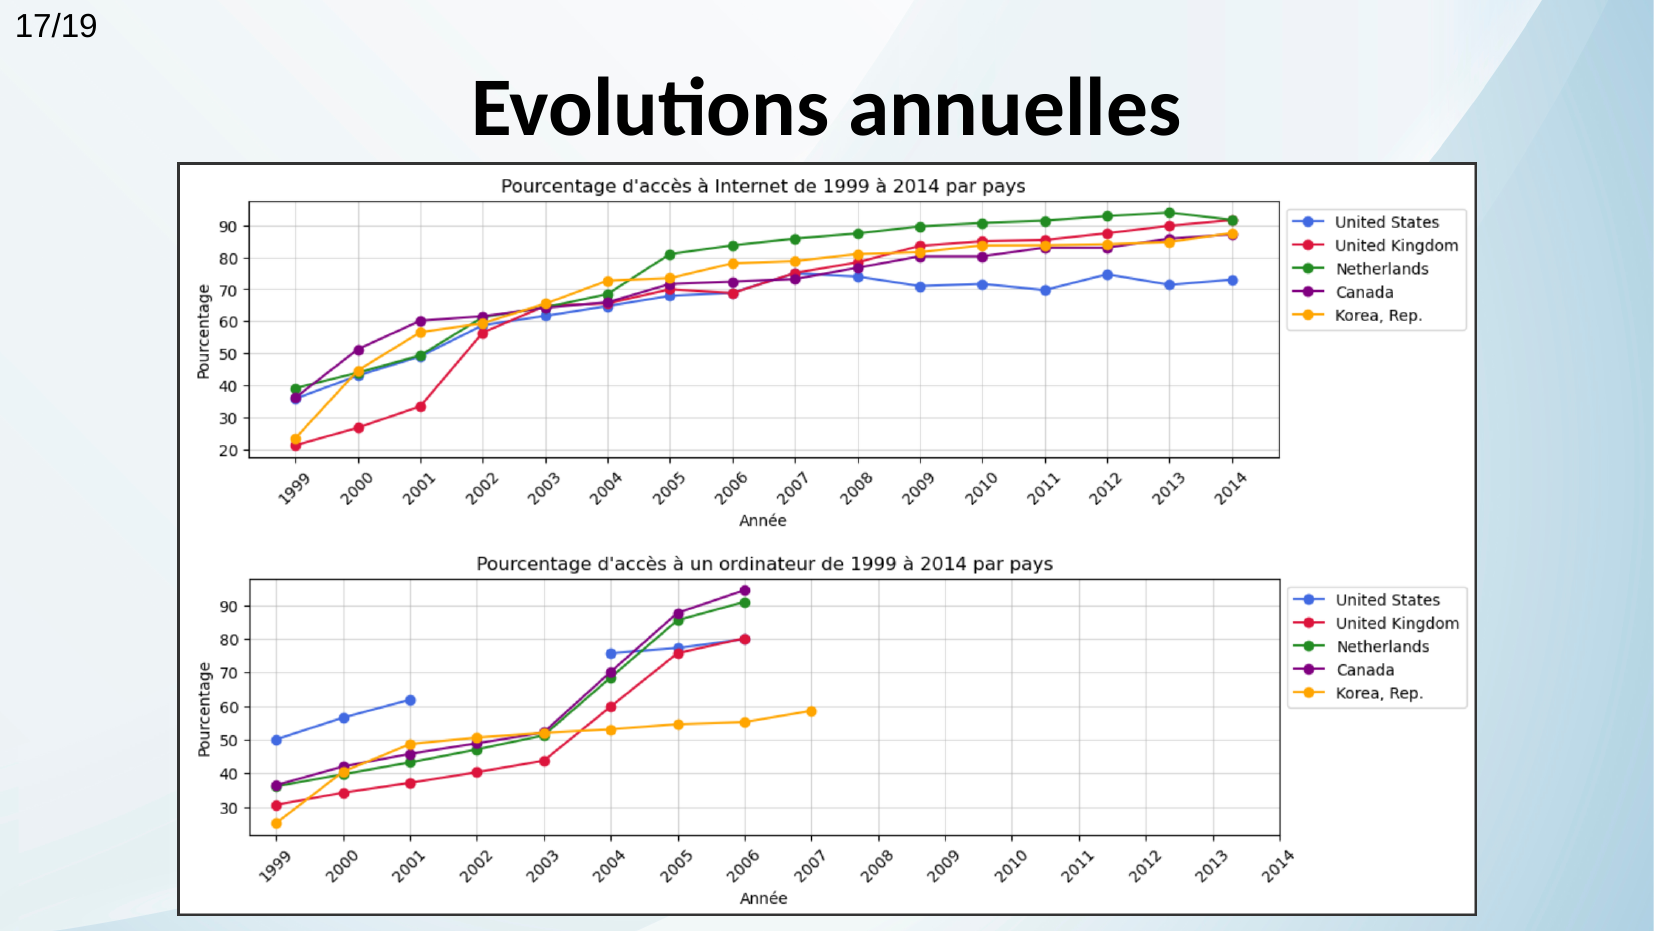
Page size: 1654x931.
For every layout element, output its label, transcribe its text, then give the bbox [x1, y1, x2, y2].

title Evolutions annuelles [82, 37, 1571, 193]
text_box 17/19 [0, 0, 119, 60]
picture [0, 0, 1654, 931]
